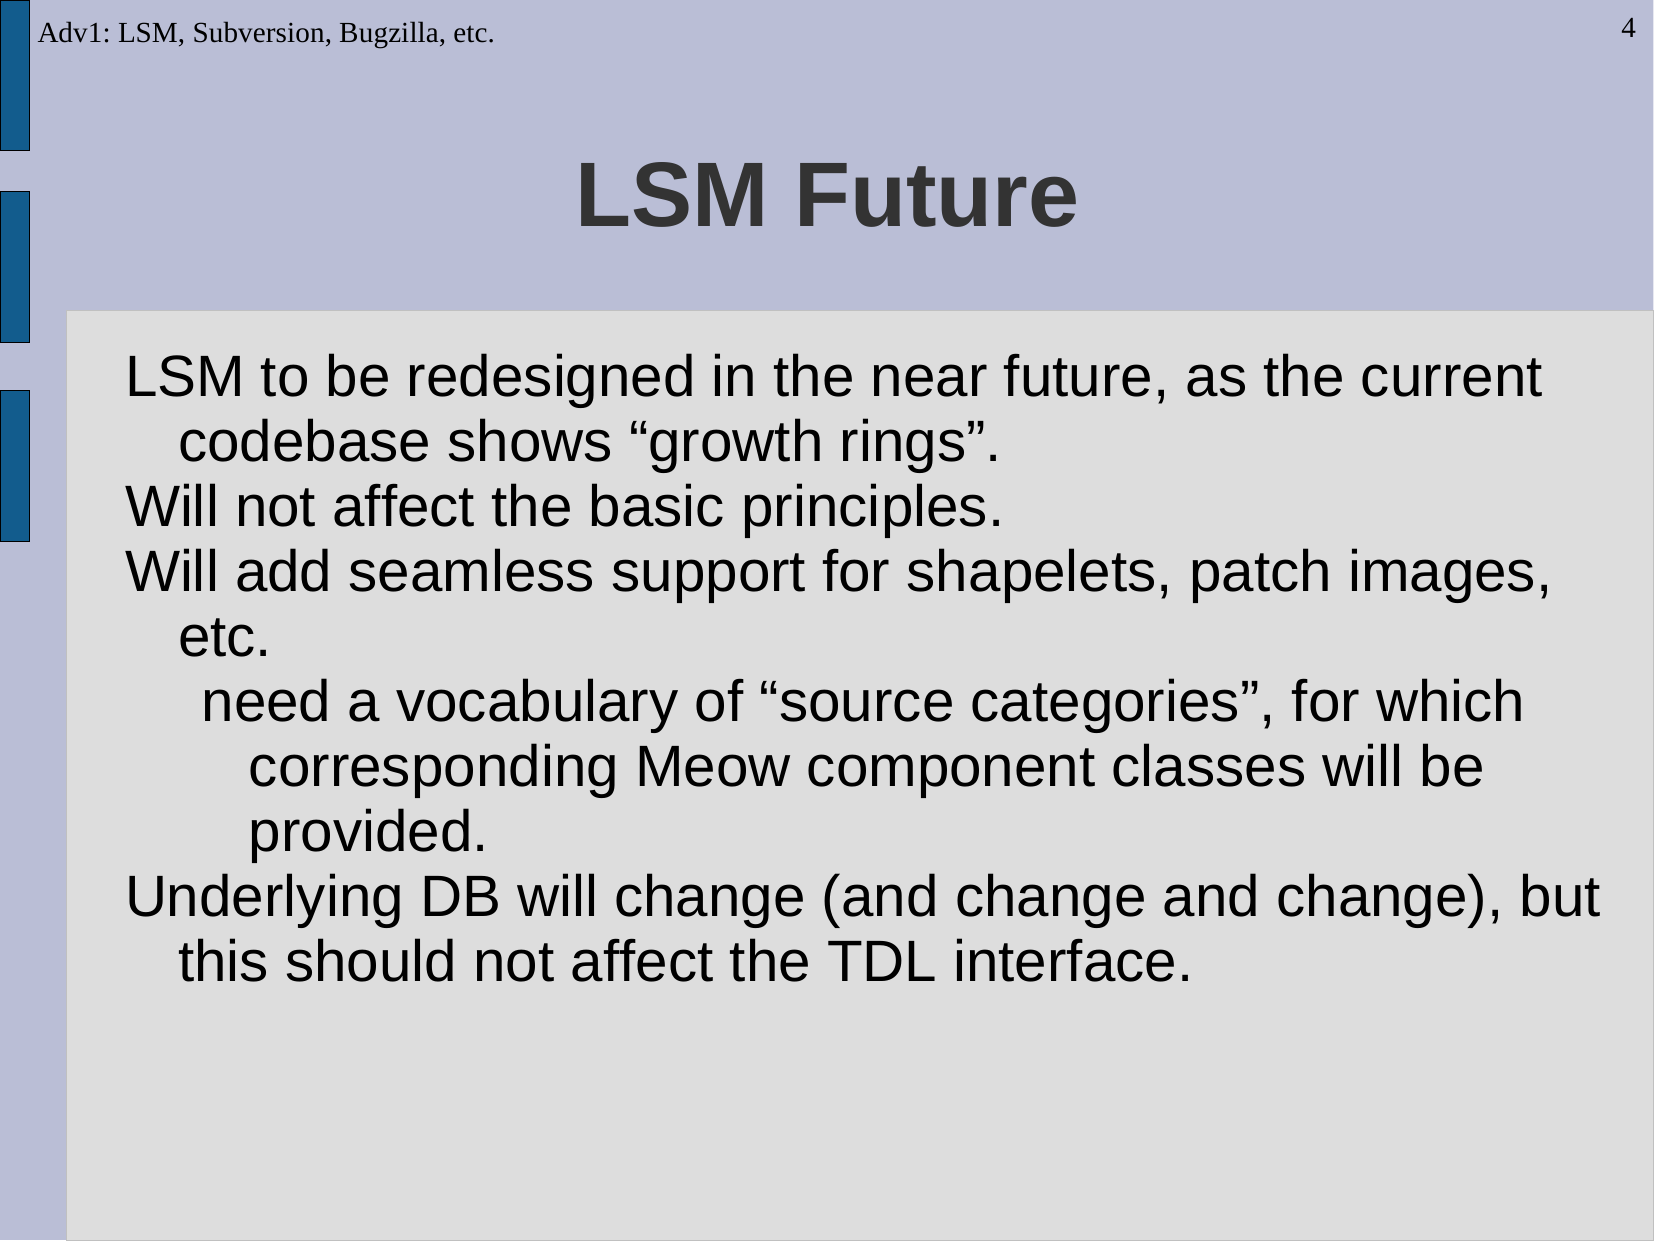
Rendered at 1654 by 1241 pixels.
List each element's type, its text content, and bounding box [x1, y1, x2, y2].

title LSM Future [121, 91, 1534, 299]
list LSM to be redesigned in the near future, as the current codebase shows “growth rings”. Will not affect the basic principles. Will add seamless support for shapelets, patch images, etc. need a vocabulary of “source categories”, for which corresponding Meow component classes will be provided. Underlying DB will change (and change and change), but this should not affect the TDL interface. [107, 343, 1606, 1125]
